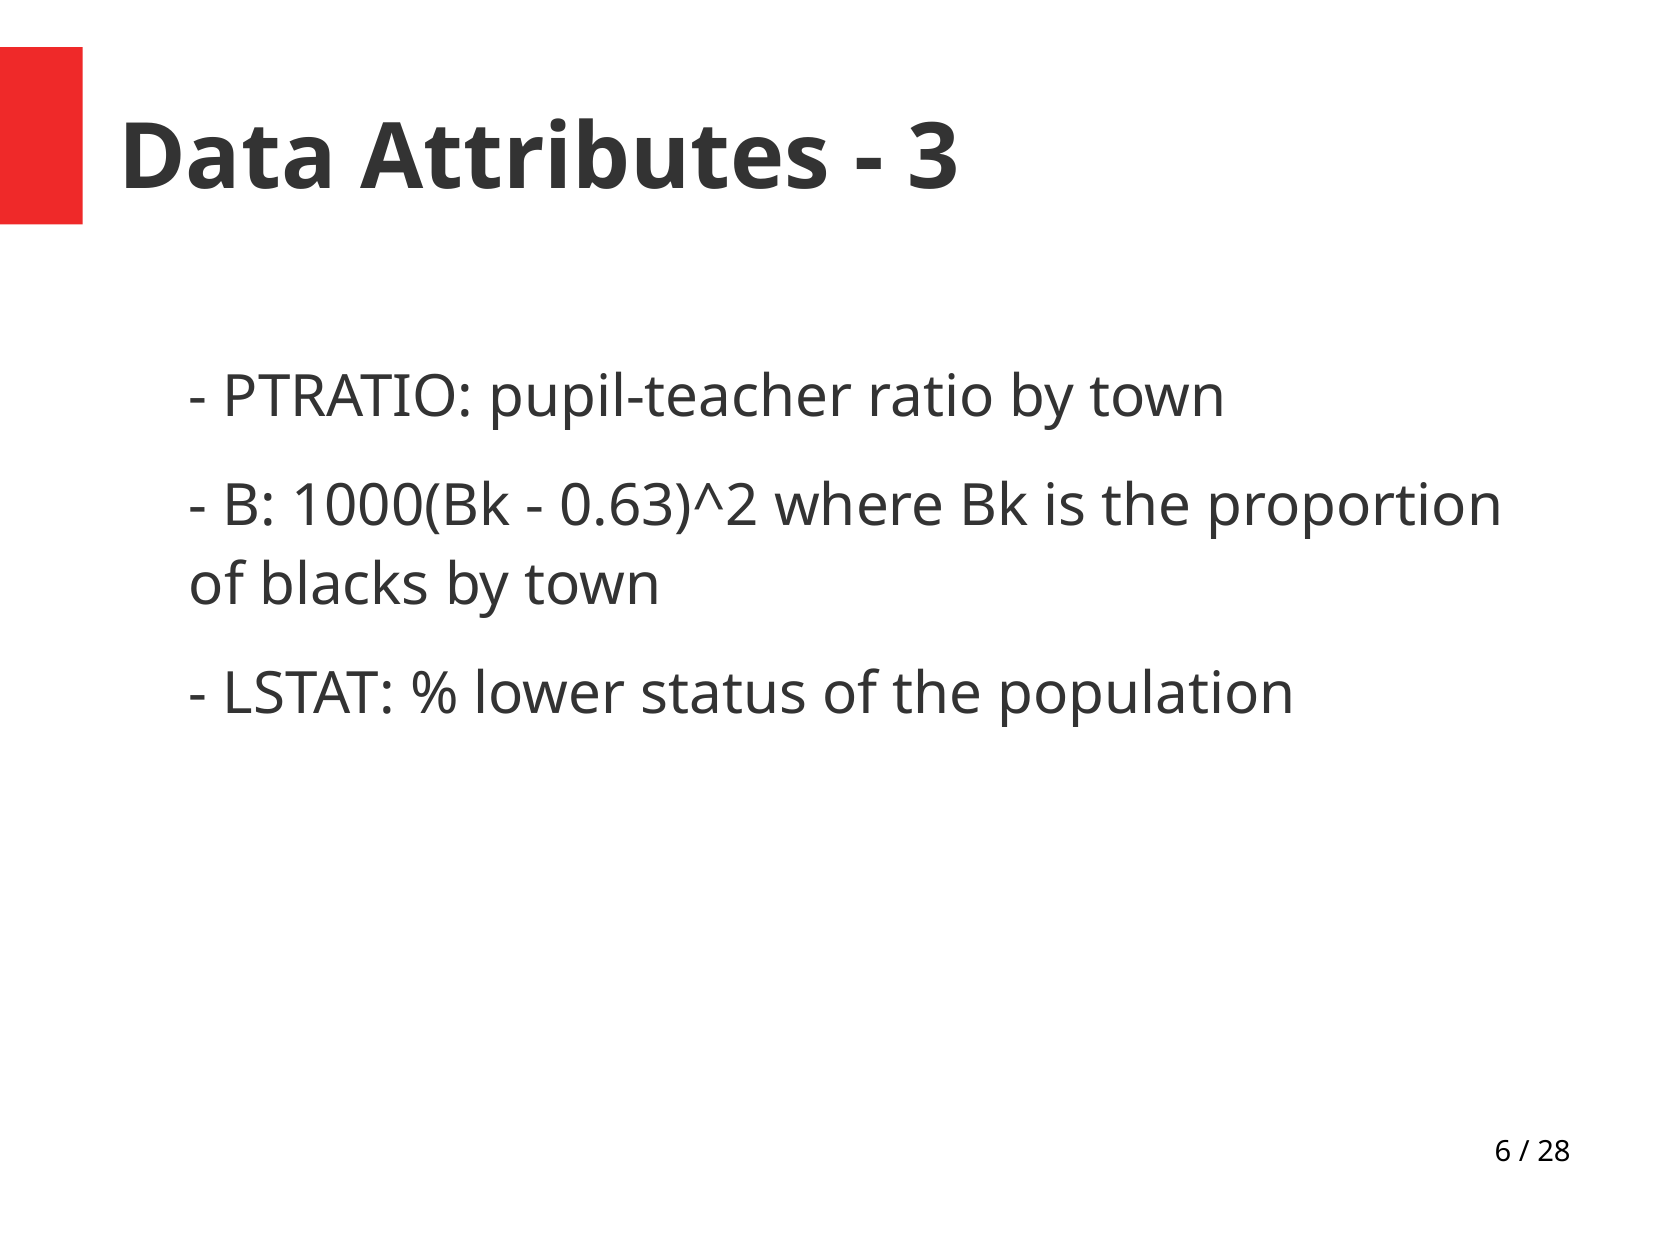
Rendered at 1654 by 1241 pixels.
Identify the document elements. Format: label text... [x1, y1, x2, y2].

title Data Attributes - 3 [118, 49, 1571, 257]
list - PTRATIO: pupil-teacher ratio by town - B: 1000(Bk - 0.63)^2 where Bk is the proportion of blacks by town - LSTAT: % lower status of the population [118, 354, 1536, 1074]
